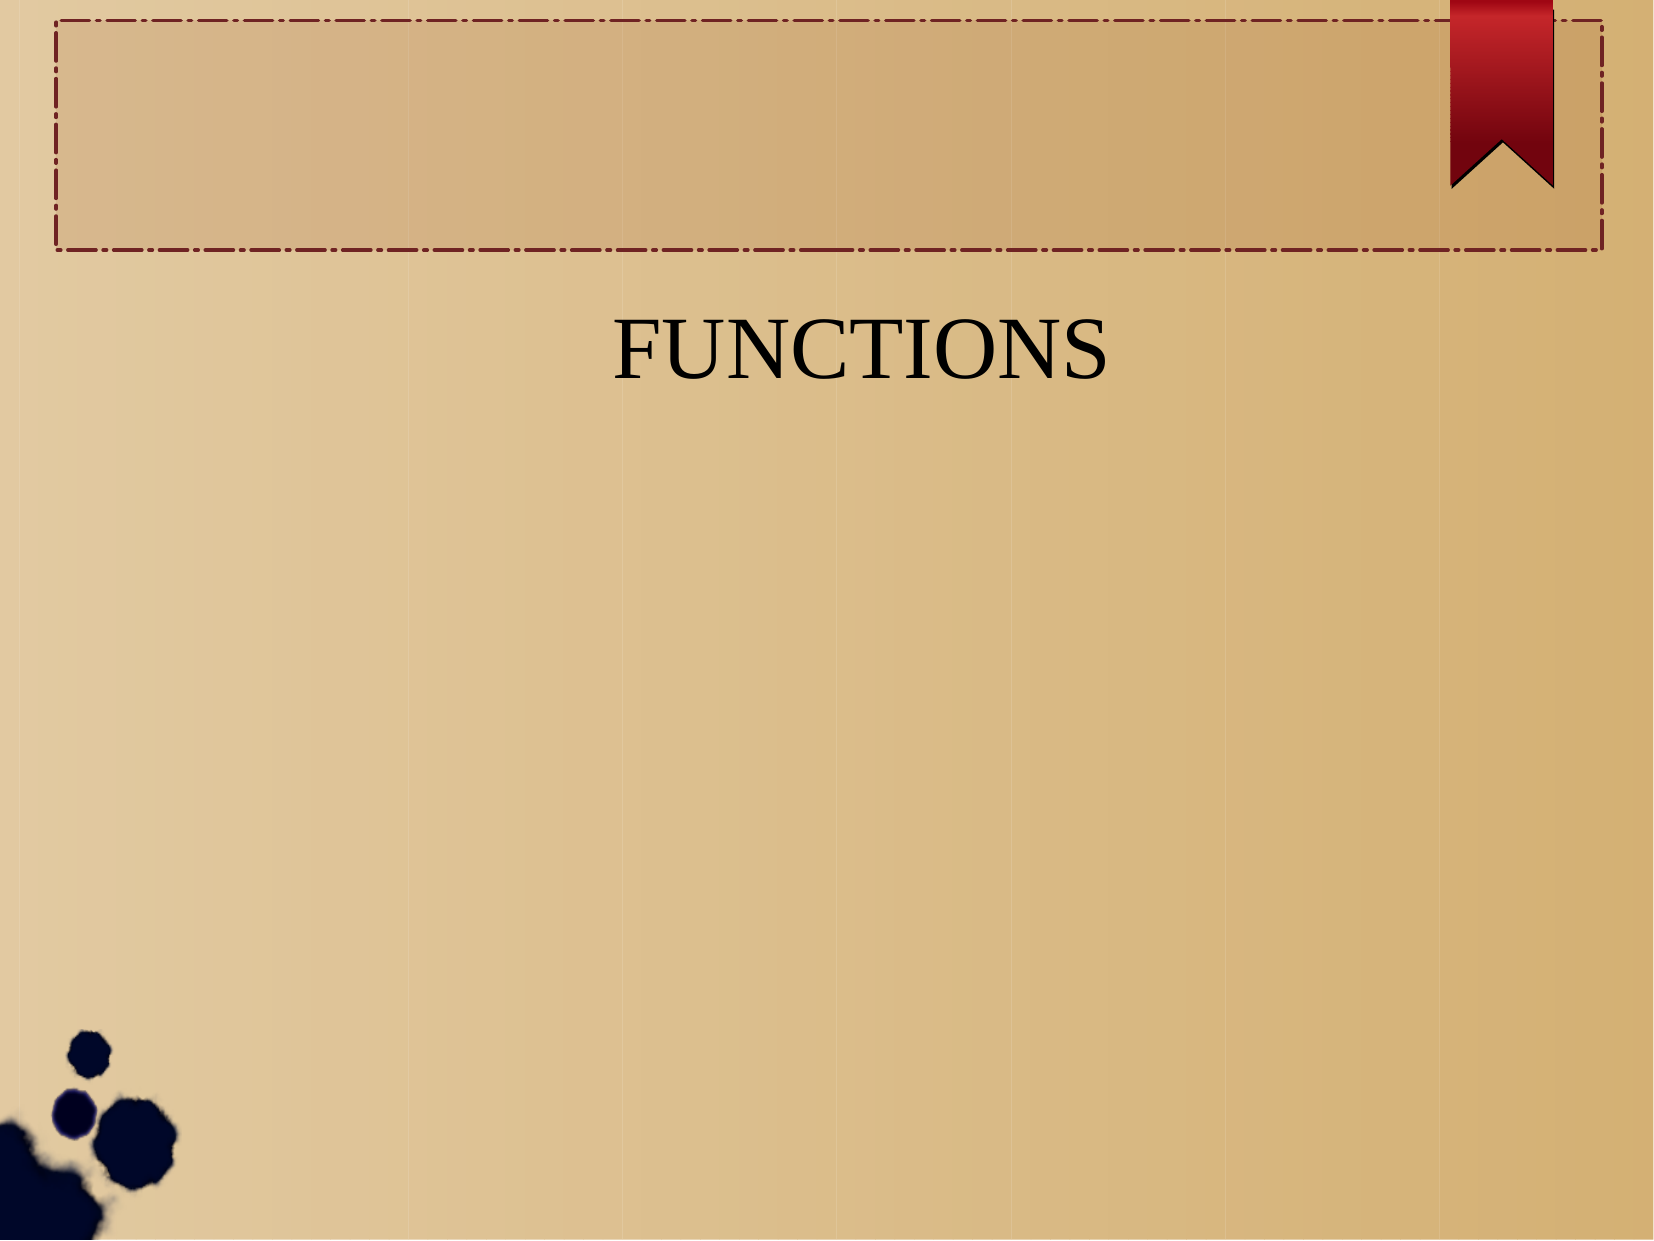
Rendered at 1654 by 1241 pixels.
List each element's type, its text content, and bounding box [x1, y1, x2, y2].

list FUNCTIONS [82, 299, 1571, 1019]
